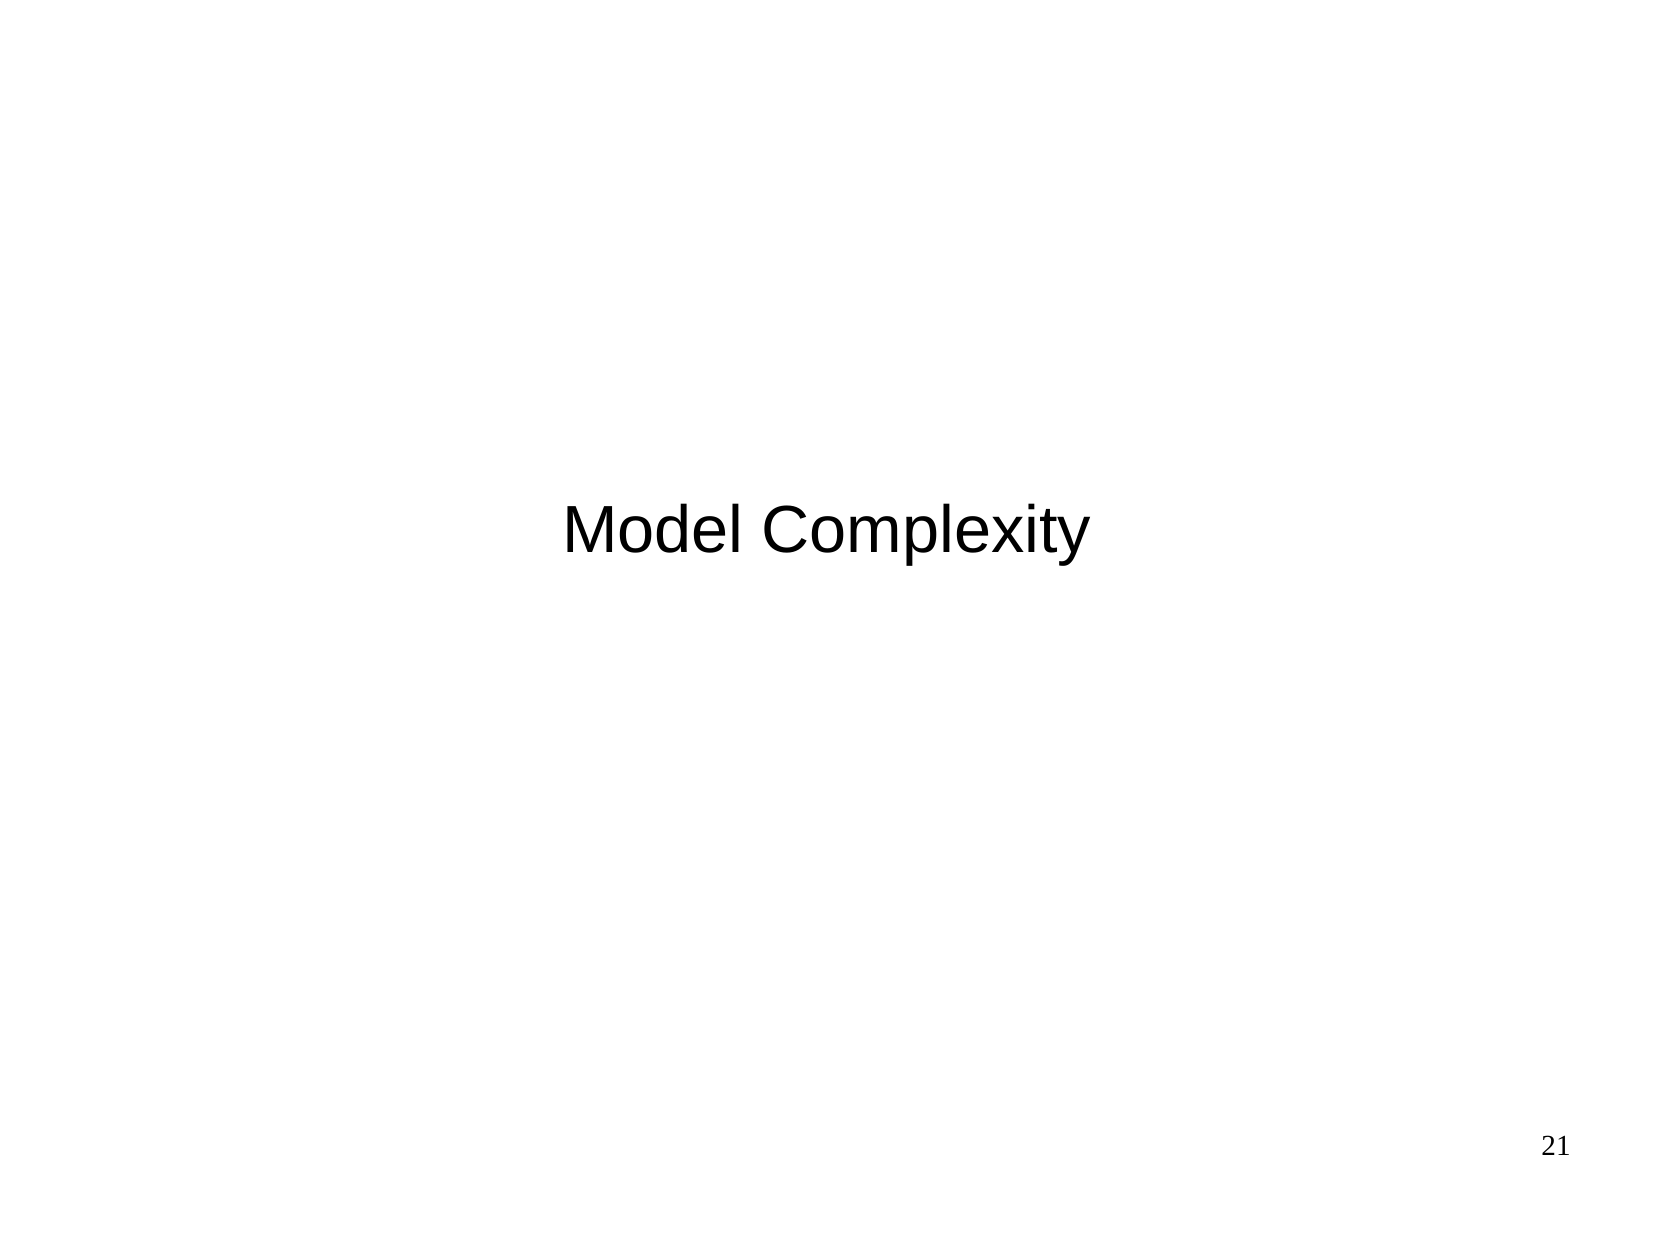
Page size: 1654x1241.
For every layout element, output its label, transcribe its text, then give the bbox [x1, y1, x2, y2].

subtitle Model Complexity [82, 49, 1571, 1010]
